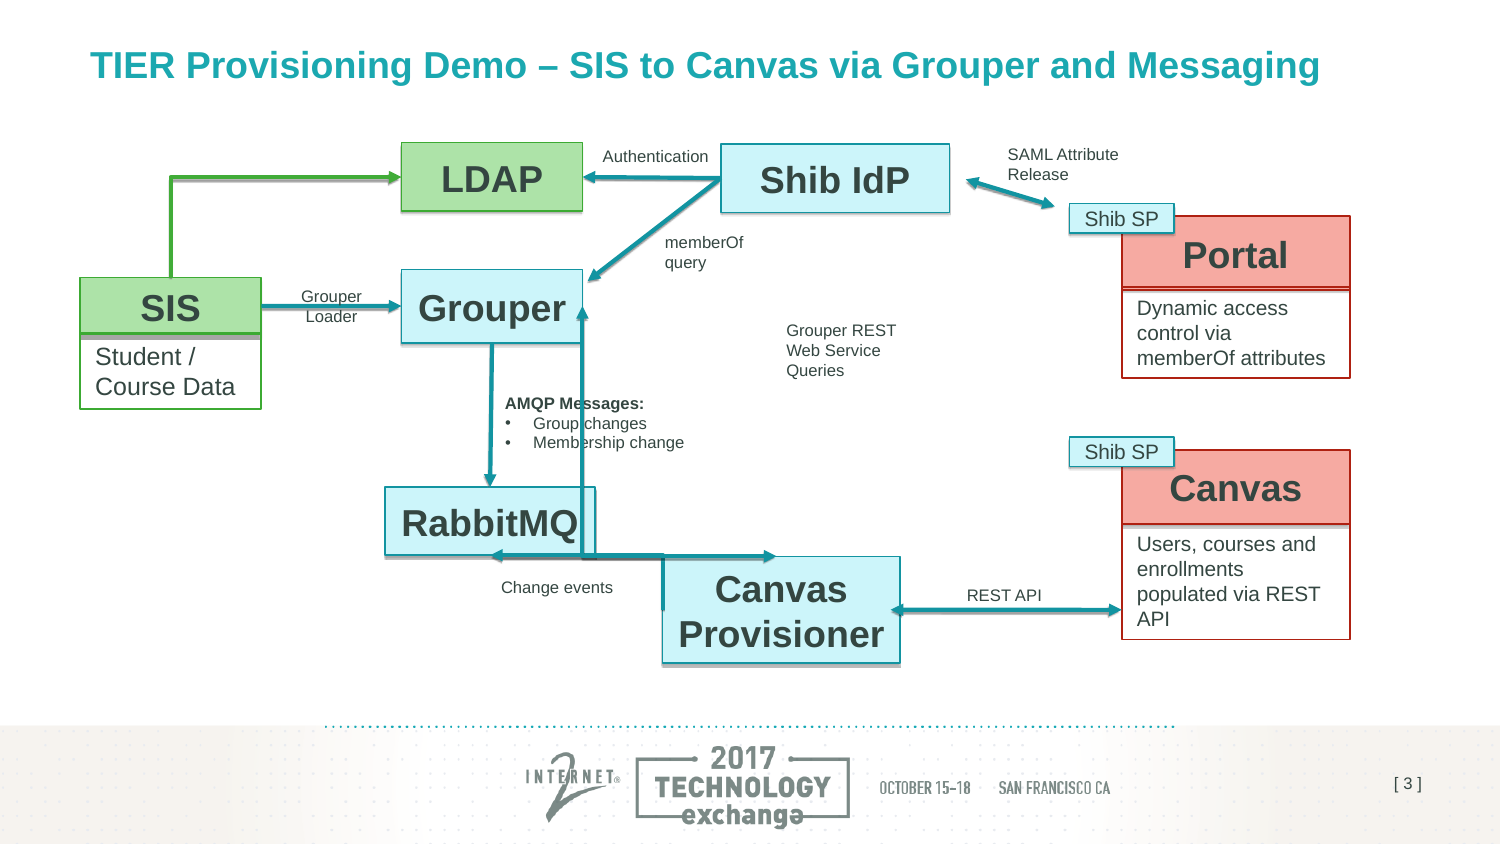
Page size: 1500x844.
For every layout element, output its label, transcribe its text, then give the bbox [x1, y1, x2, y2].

text_box Student / Course Data [80, 333, 262, 409]
text_box Portal [1121, 216, 1350, 287]
picture [0, 0, 1500, 844]
text_box Shib SP [1069, 203, 1175, 234]
title TIER Provisioning Demo – SIS to Canvas via Grouper and Messaging [75, 33, 1425, 104]
text_box REST API [951, 577, 1094, 613]
text_box LDAP [401, 142, 583, 212]
text_box SAML Attribute Release [992, 136, 1183, 192]
text_box RabbitMQ [586, 486, 596, 553]
text_box Users, courses and enrollments populated via REST API [1121, 523, 1350, 640]
text_box Grouper REST Web Service Queries [771, 312, 928, 389]
text_box AMQP Messages: Group changes Membership change [586, 384, 721, 461]
text_box RabbitMQ [384, 486, 580, 556]
text_box Change events [486, 569, 717, 605]
text_box AMQP Messages: Group changes Membership change [490, 384, 580, 461]
text_box Grouper Loader [285, 278, 378, 334]
text_box Canvas [1121, 449, 1350, 523]
text_box Grouper [401, 269, 583, 343]
text_box Shib IdP [720, 143, 950, 213]
text_box SIS [80, 277, 262, 333]
text_box memberOf query [649, 224, 800, 280]
text_box Dynamic access control via memberOf attributes [1121, 287, 1350, 379]
text_box Authentication [587, 138, 738, 175]
text_box Shib SP [1069, 436, 1175, 467]
text_box Canvas Provisioner [662, 556, 900, 664]
